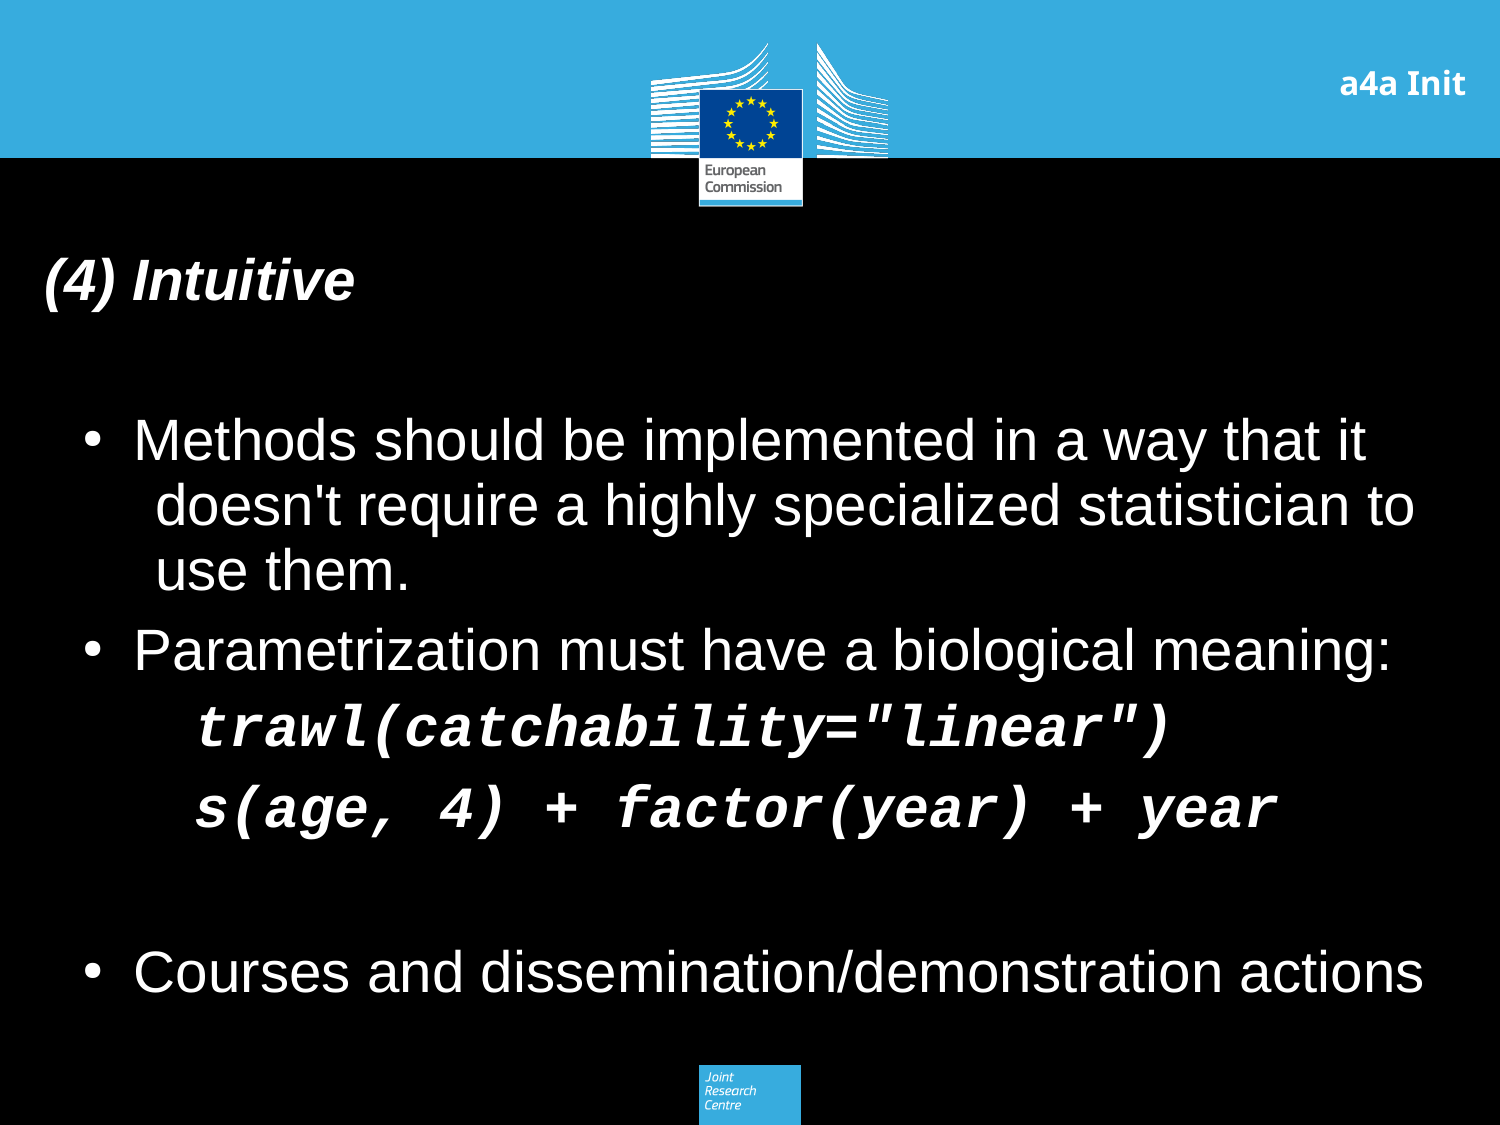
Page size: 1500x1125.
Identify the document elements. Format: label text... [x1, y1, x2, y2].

picture [699, 1065, 801, 1125]
title a4a Init [1091, 29, 1482, 136]
picture [651, 42, 888, 207]
text_box (4) Intuitive Methods should be implemented in a way that it doesn't require a highly specialized statistician to use them. Parametrization must have a biological meaning: trawl(catchability="linear") s(age, 4) + factor(year) + year Courses and dissemination/demonstration actions [30, 239, 1471, 1013]
